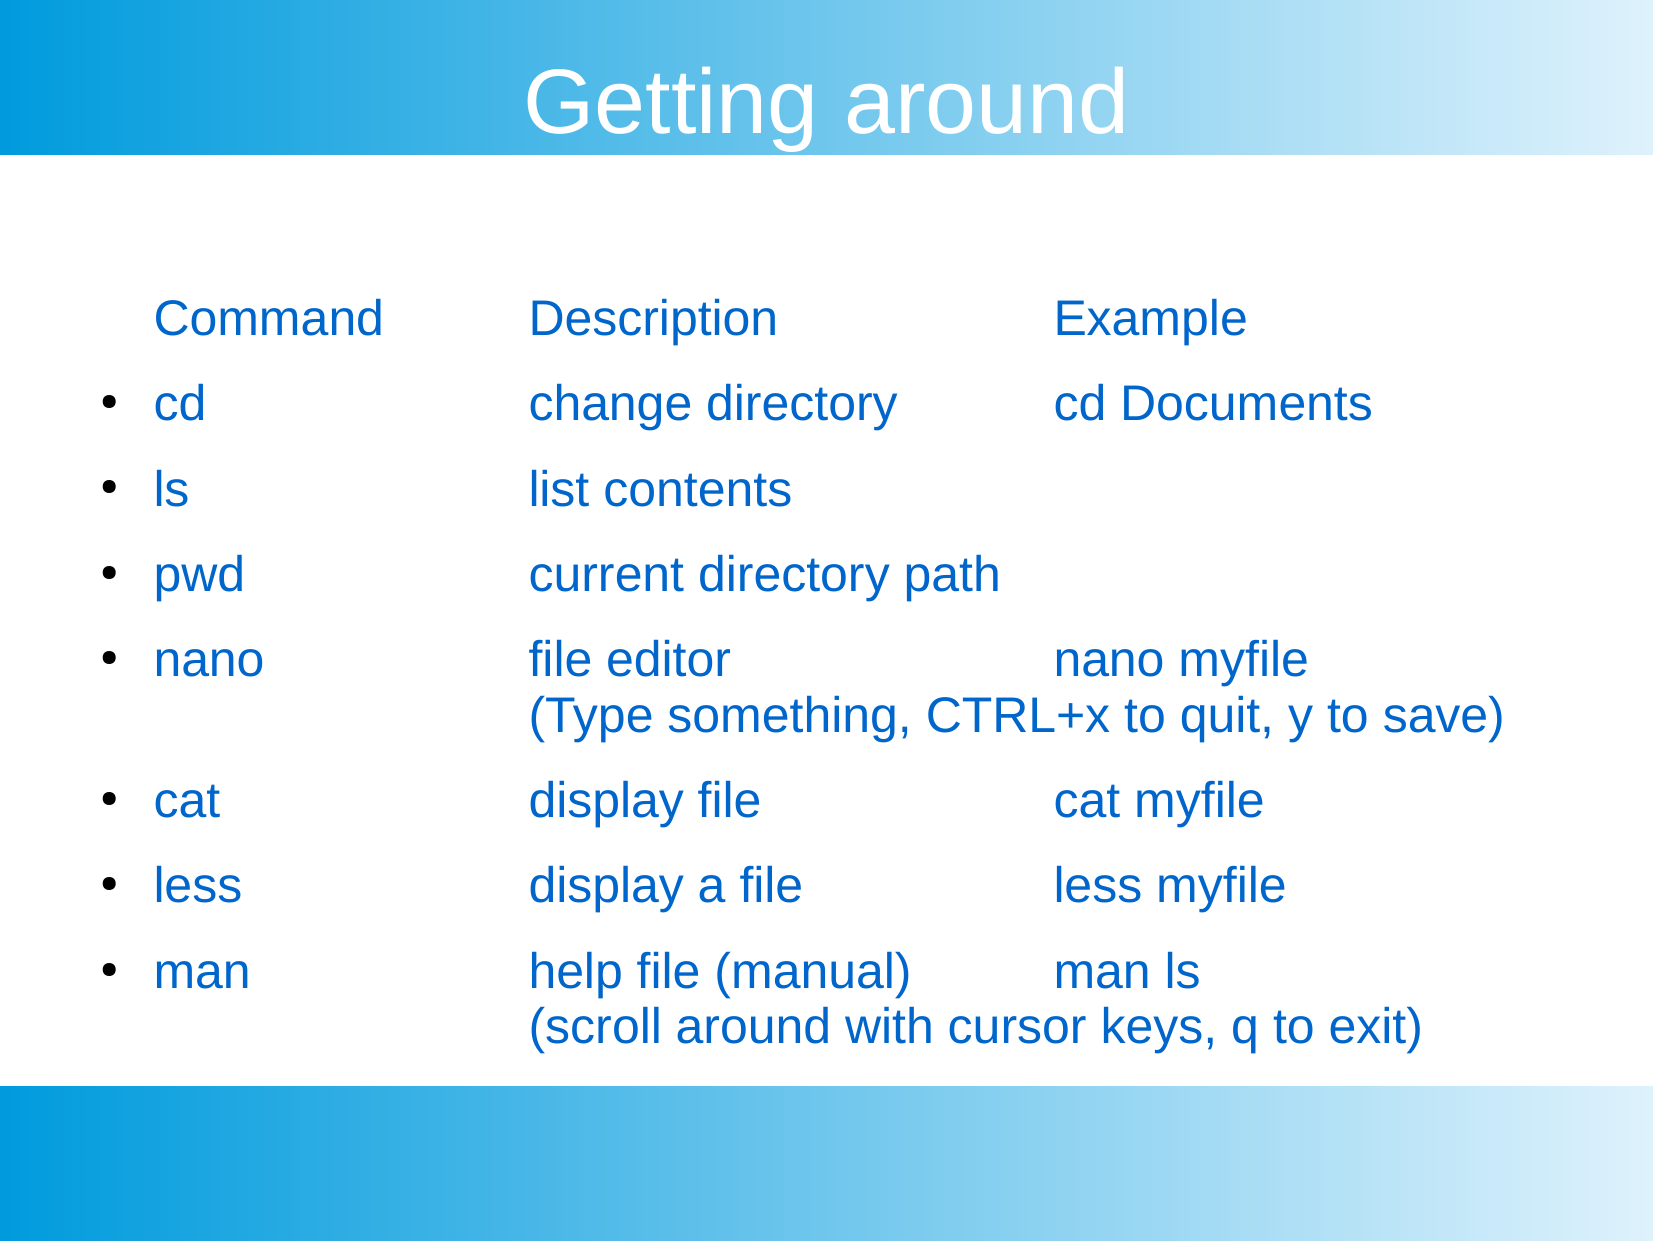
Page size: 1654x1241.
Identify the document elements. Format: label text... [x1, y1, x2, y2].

list Command Description Example cd change directory cd Documents ls list contents pwd current directory path nano file editor nano myfile (Type something, CTRL+x to quit, y to save) cat display file cat myfile less display a file less myfile man help file (manual) man ls (scroll around with cursor keys, q to exit) [82, 290, 1571, 1010]
title Getting around [82, 49, 1571, 155]
